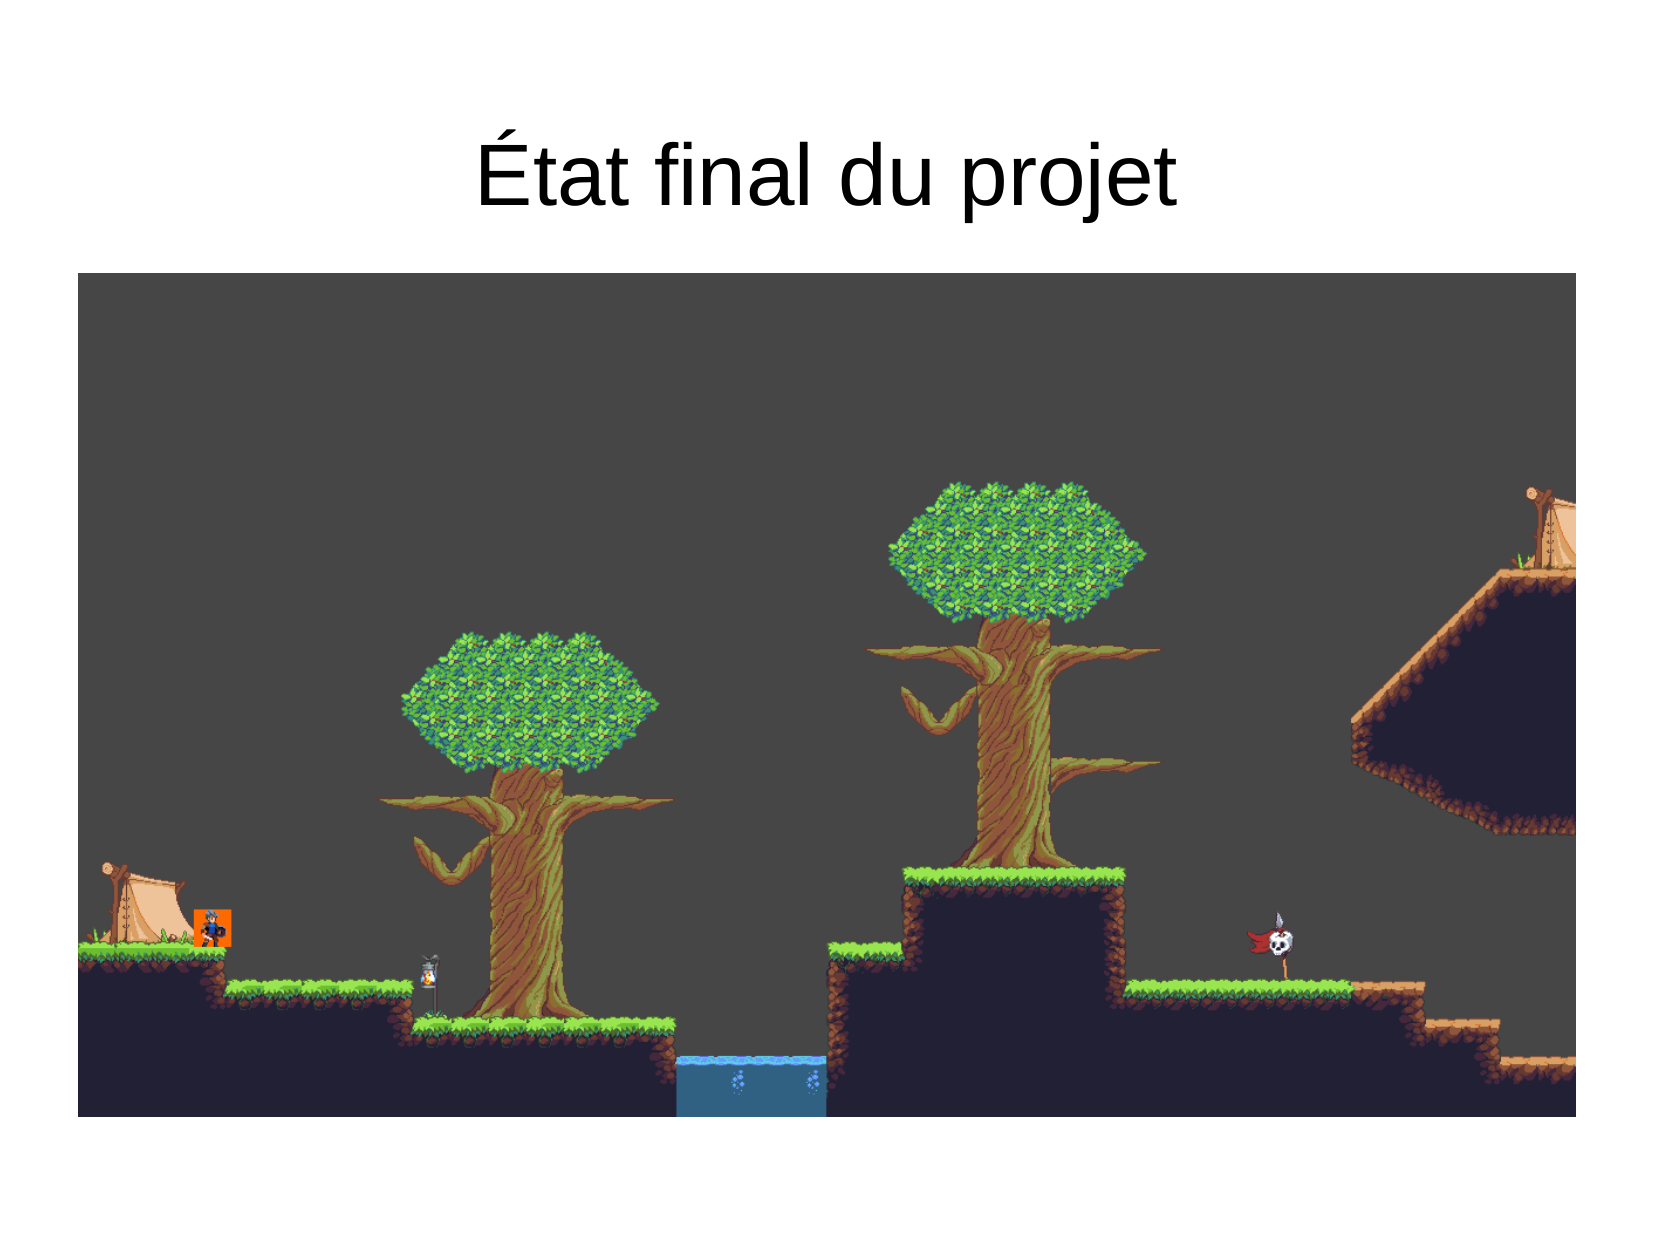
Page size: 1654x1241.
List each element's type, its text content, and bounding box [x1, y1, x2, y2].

title État final du projet [109, 76, 1545, 273]
picture [78, 273, 1576, 1117]
